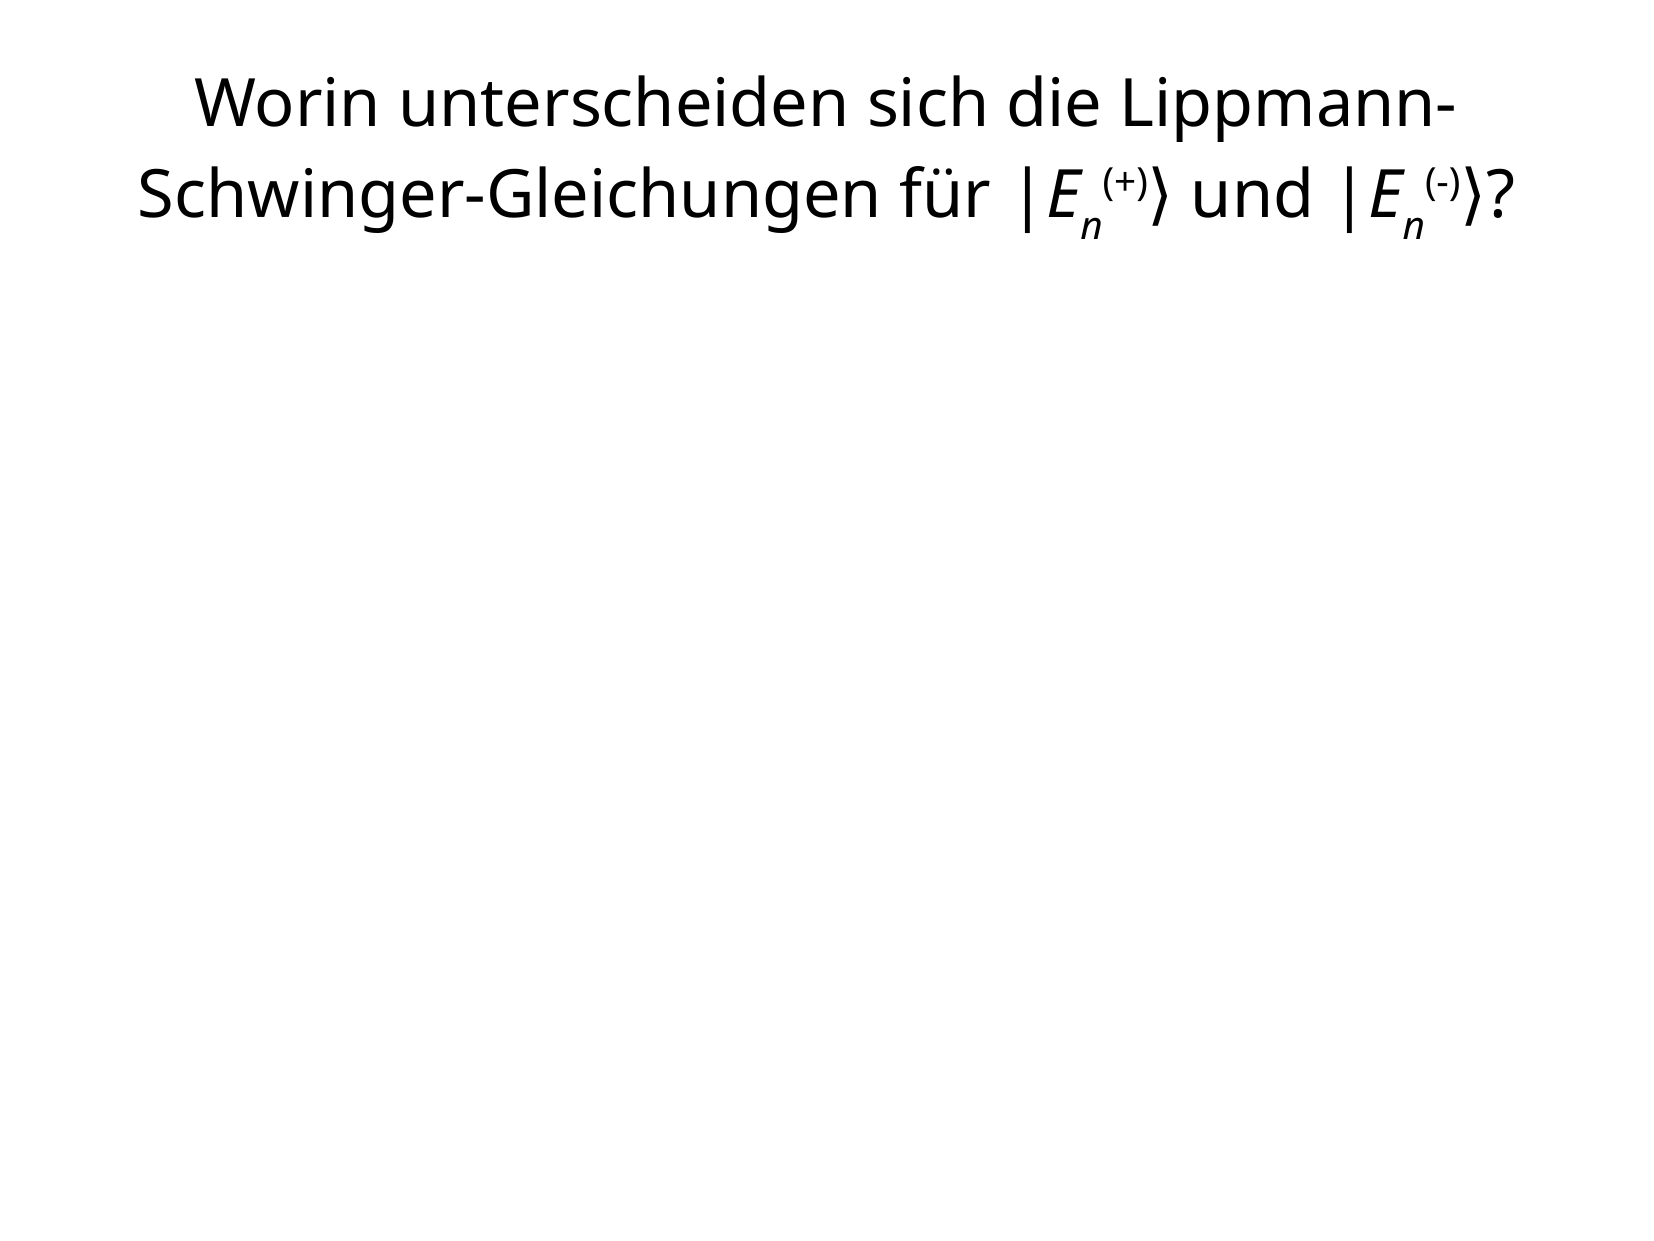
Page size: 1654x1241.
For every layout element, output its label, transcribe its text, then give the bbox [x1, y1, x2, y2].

title Worin unterscheiden sich die Lippmann-Schwinger-Gleichungen für |En(+)⟩ und |En(-)⟩? [82, 49, 1571, 257]
